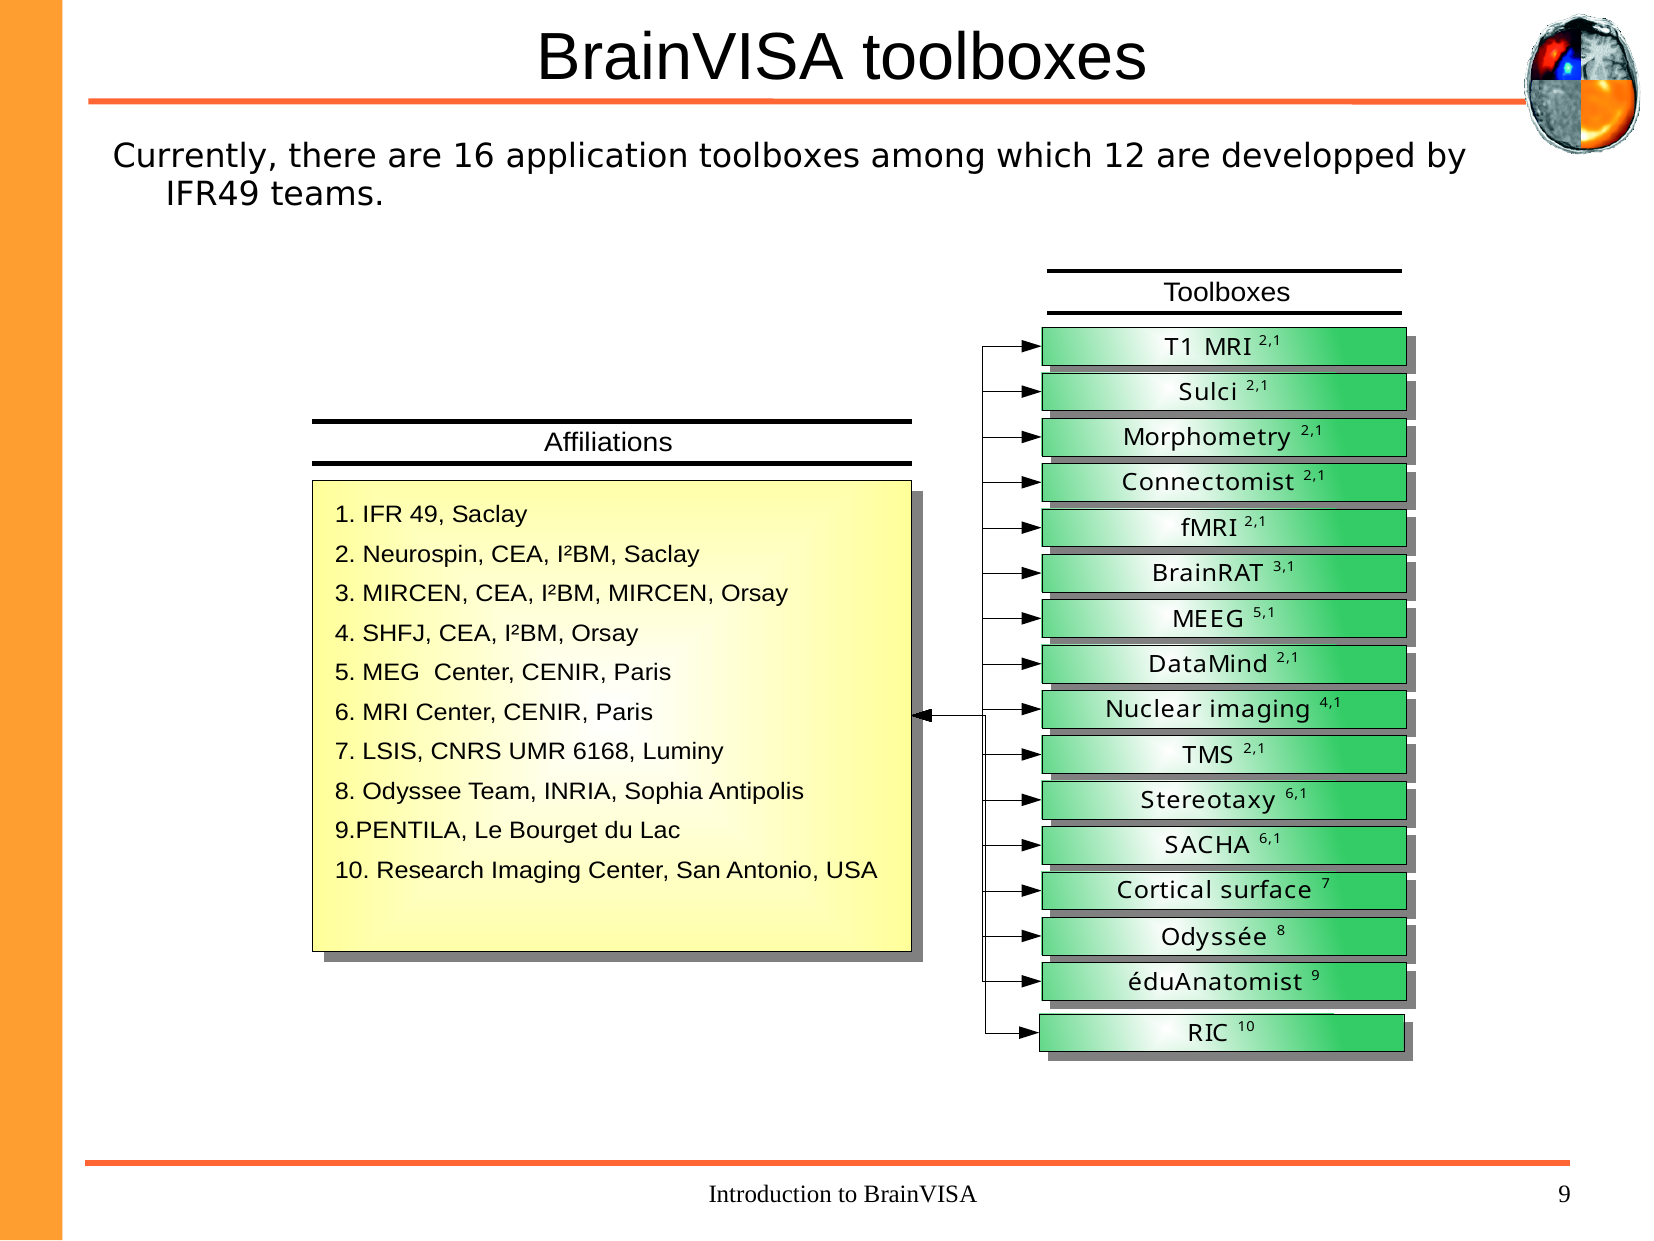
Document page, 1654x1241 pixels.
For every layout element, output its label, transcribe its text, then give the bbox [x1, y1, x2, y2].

list Currently, there are 16 application toolboxes among which 12 are developped by IFR49 teams. [94, 136, 1571, 1108]
title BrainVISA toolboxes [86, 15, 1598, 98]
chart [260, 243, 1463, 1100]
picture [1523, 13, 1642, 156]
